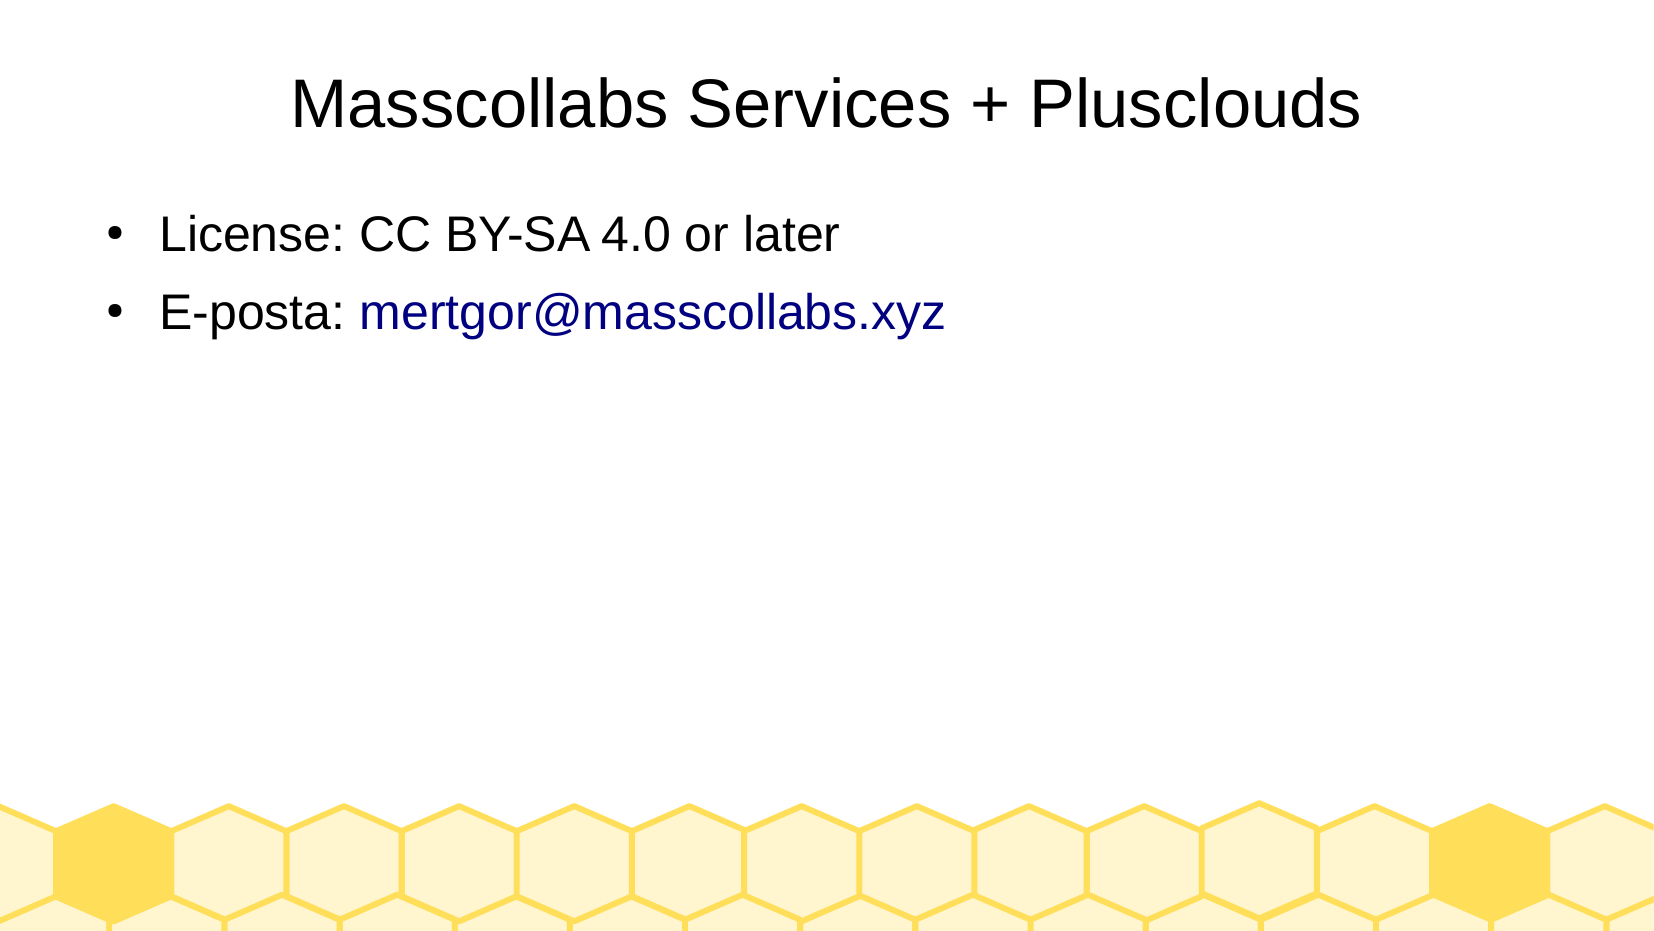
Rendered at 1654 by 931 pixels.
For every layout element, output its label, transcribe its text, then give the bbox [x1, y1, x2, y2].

title Masscollabs Services + Plusclouds [88, 29, 1565, 178]
list License: CC BY-SA 4.0 or later E-posta: mertgor@masscollabs.xyz [88, 206, 1565, 739]
